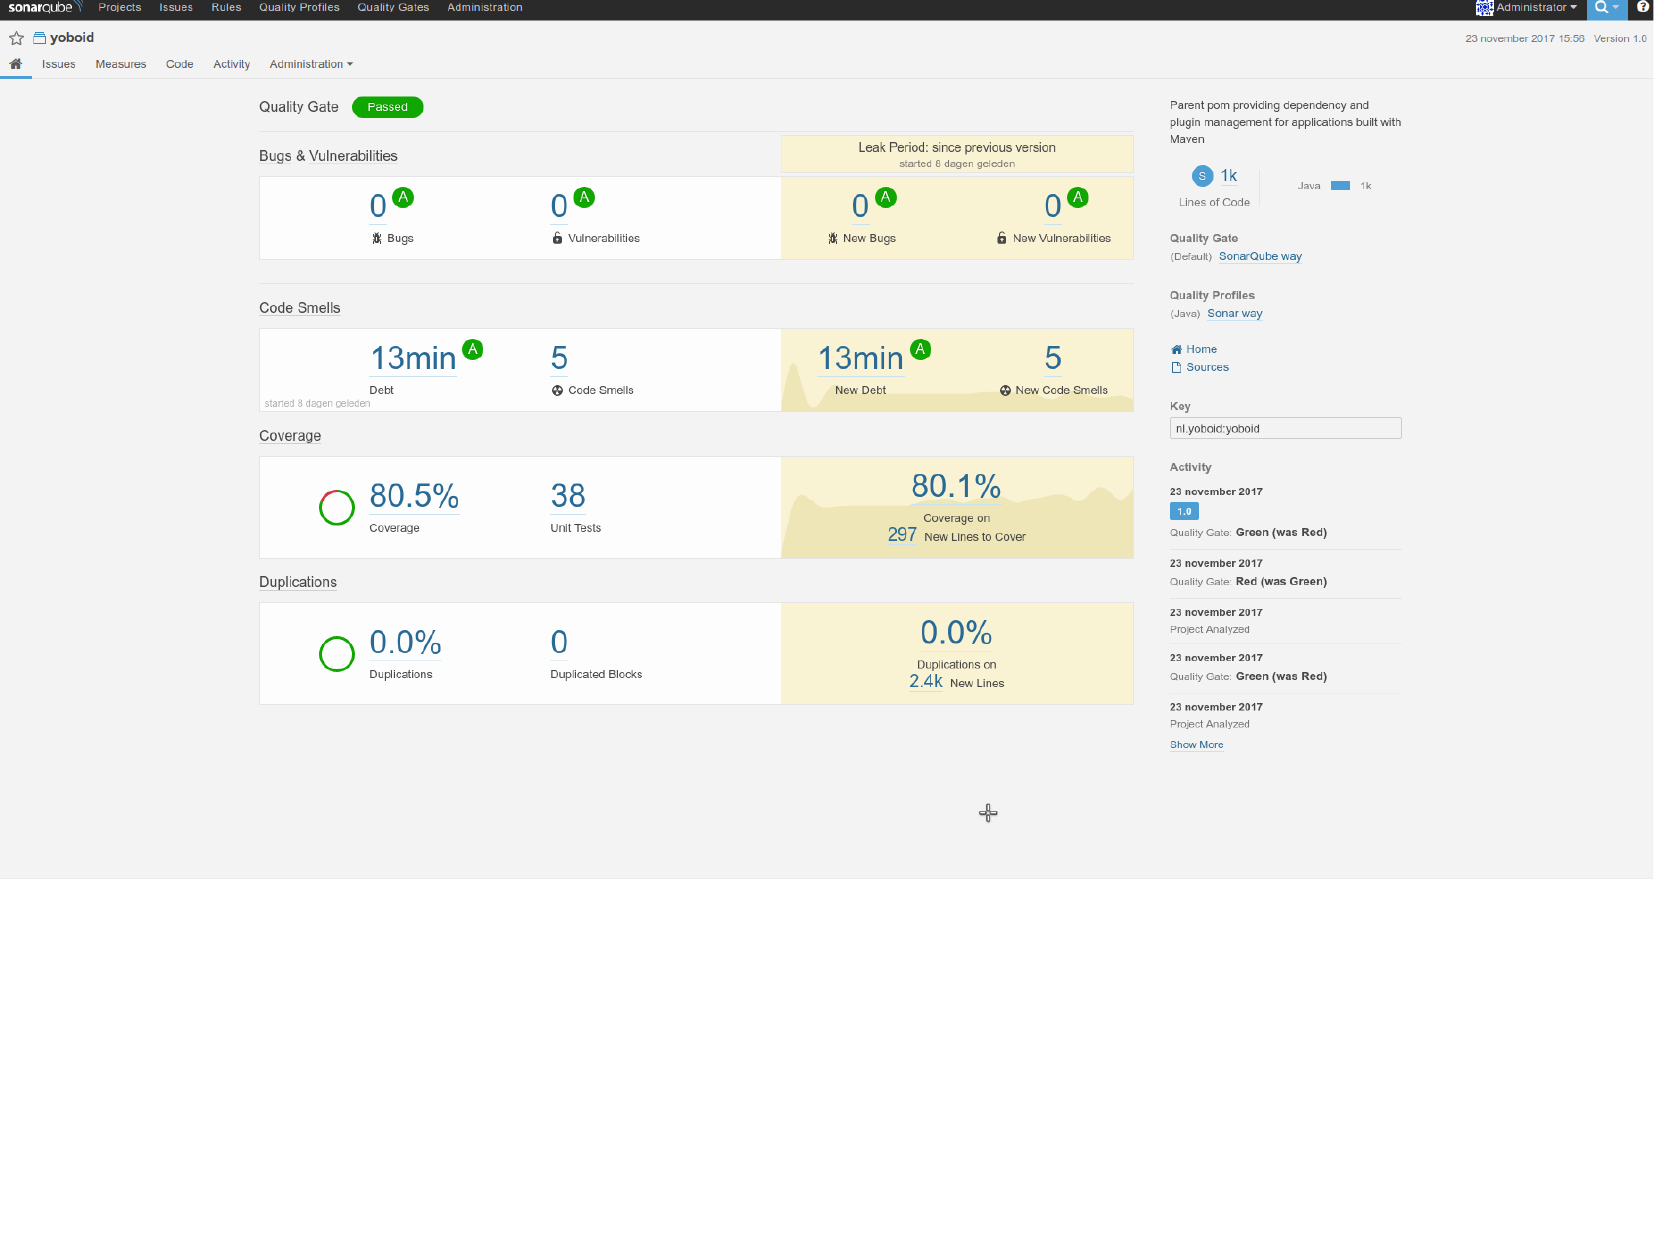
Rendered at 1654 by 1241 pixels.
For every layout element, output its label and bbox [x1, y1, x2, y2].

picture [0, 0, 1654, 879]
